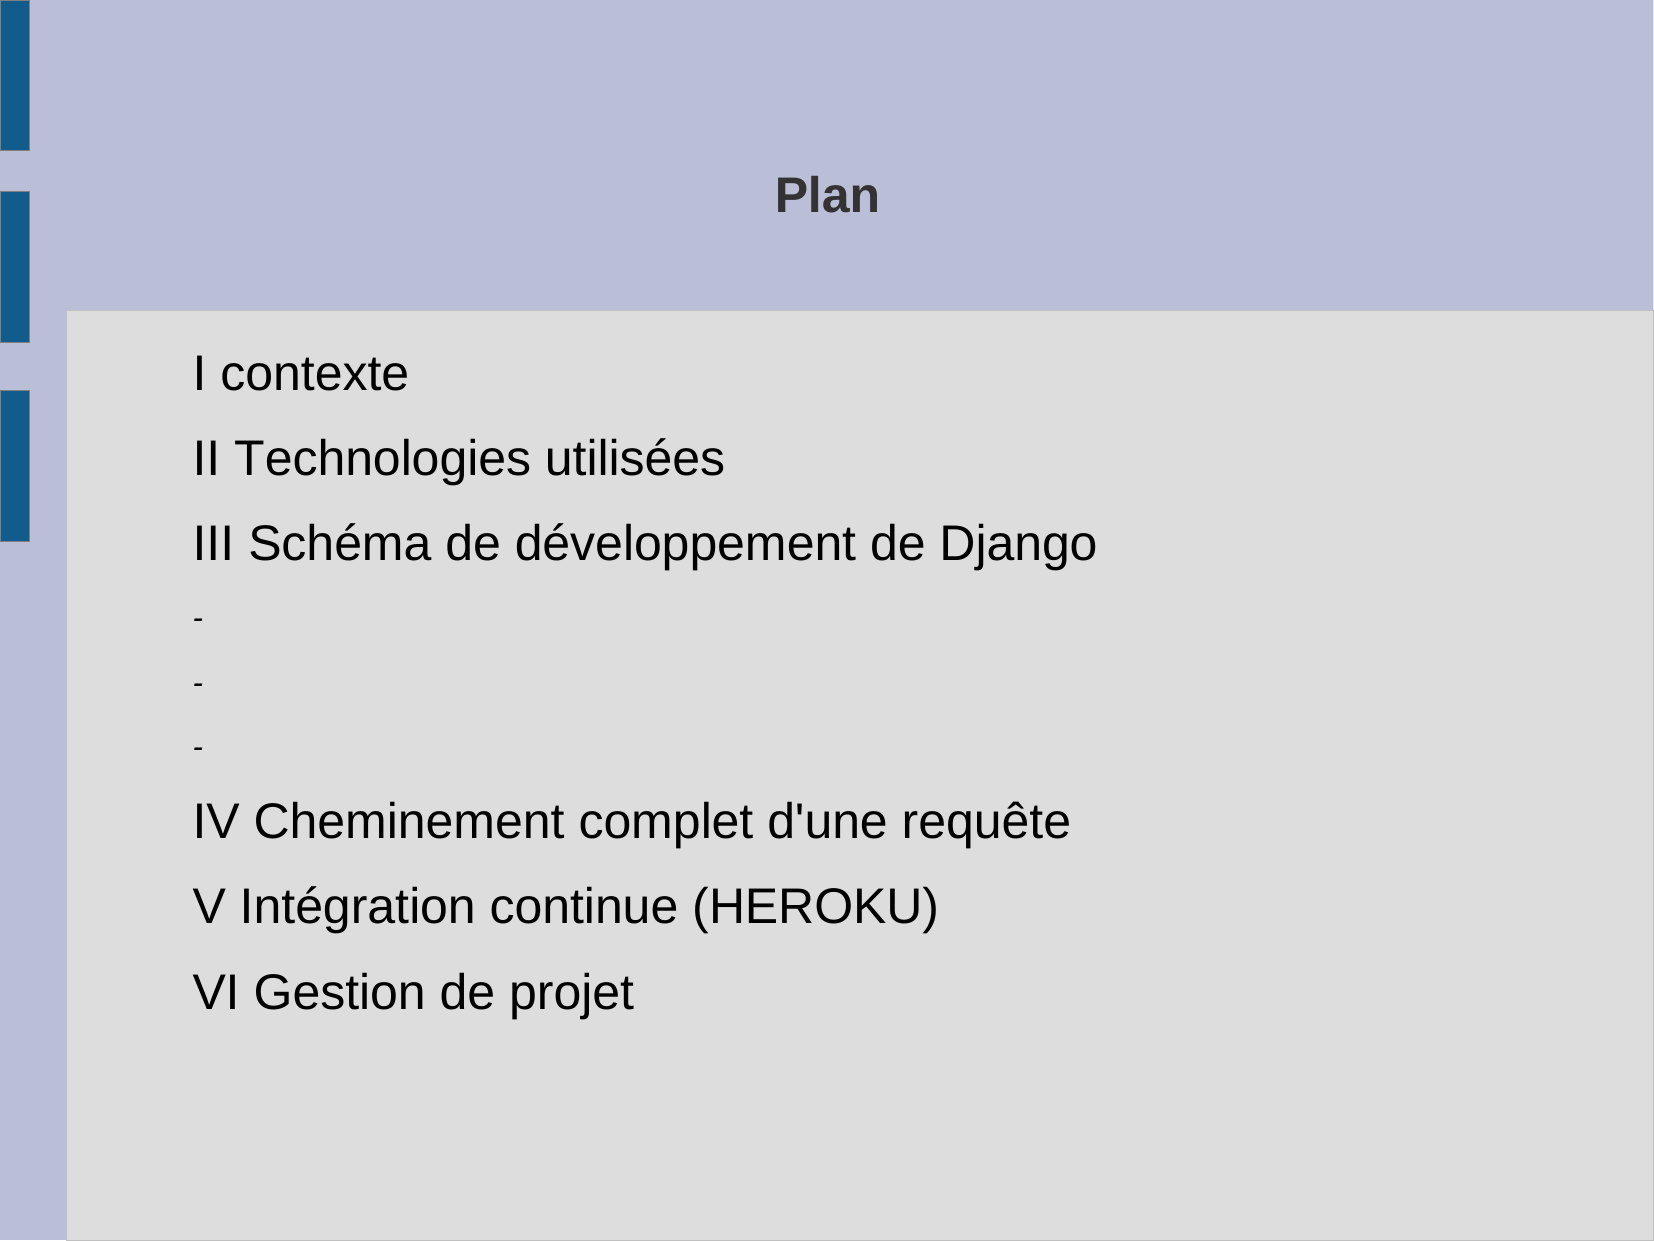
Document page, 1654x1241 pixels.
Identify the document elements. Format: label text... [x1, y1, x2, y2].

title Plan [121, 91, 1534, 299]
list I contexte II Technologies utilisées III Schéma de développement de Django - - - IV Cheminement complet d'une requête V Intégration continue (HEROKU) VI Gestion de projet [121, 344, 1534, 1191]
